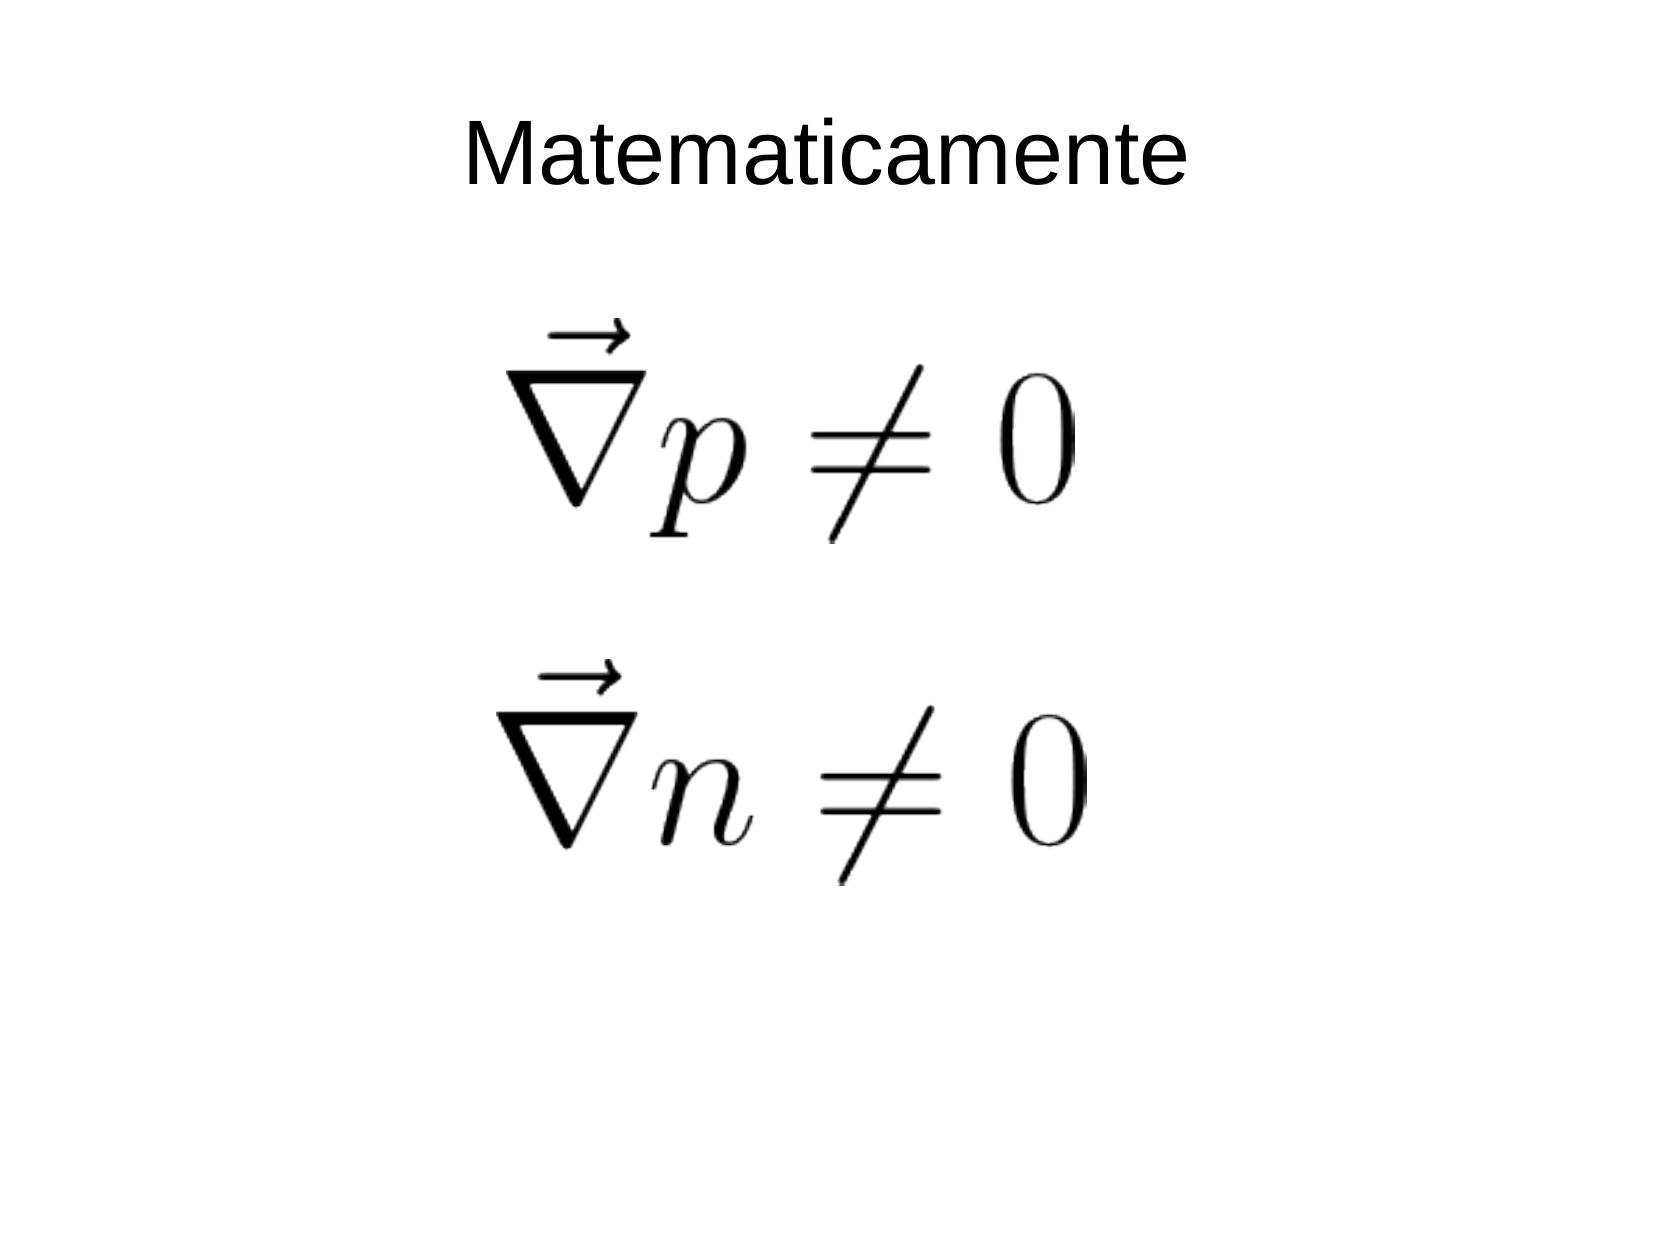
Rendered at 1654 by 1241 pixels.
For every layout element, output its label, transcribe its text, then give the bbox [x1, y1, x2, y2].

picture [496, 659, 1087, 886]
picture [506, 318, 1075, 544]
title Matematicamente [82, 49, 1571, 257]
